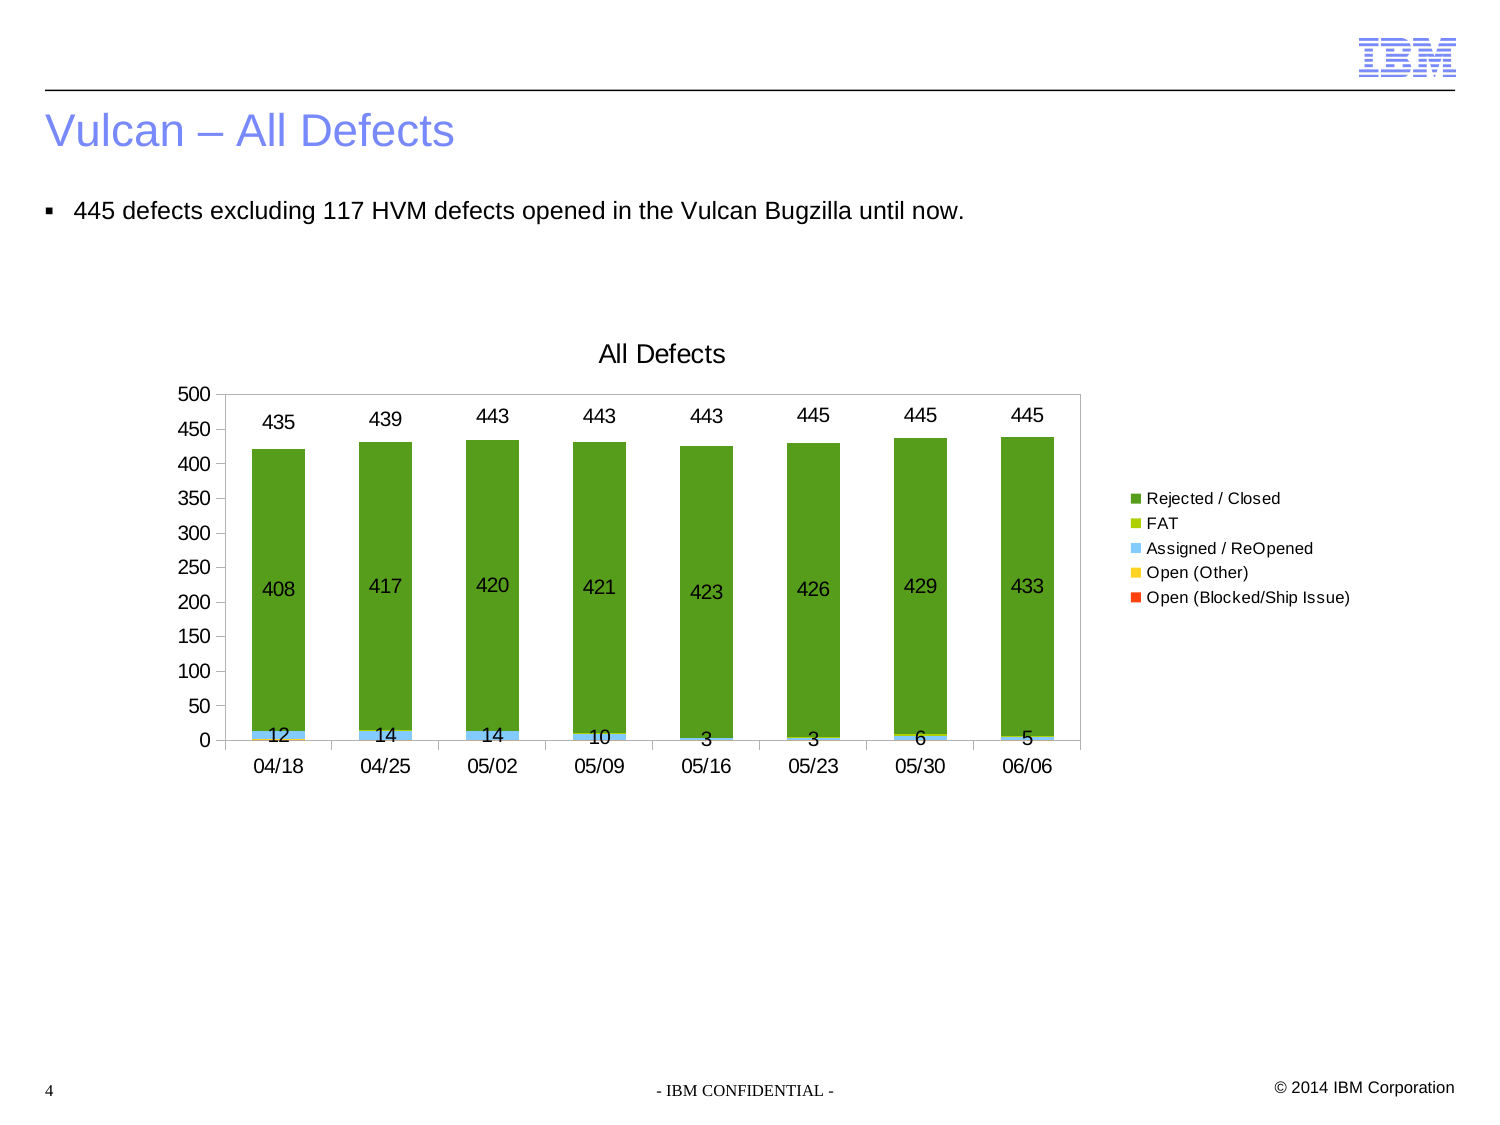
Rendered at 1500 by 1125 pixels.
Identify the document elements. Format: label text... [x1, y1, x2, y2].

picture [1359, 37, 1456, 77]
chart [123, 308, 1370, 813]
title Vulcan – All Defects [30, 97, 1456, 188]
list 445 defects excluding 117 HVM defects opened in the Vulcan Bugzilla until now. [30, 188, 1456, 378]
